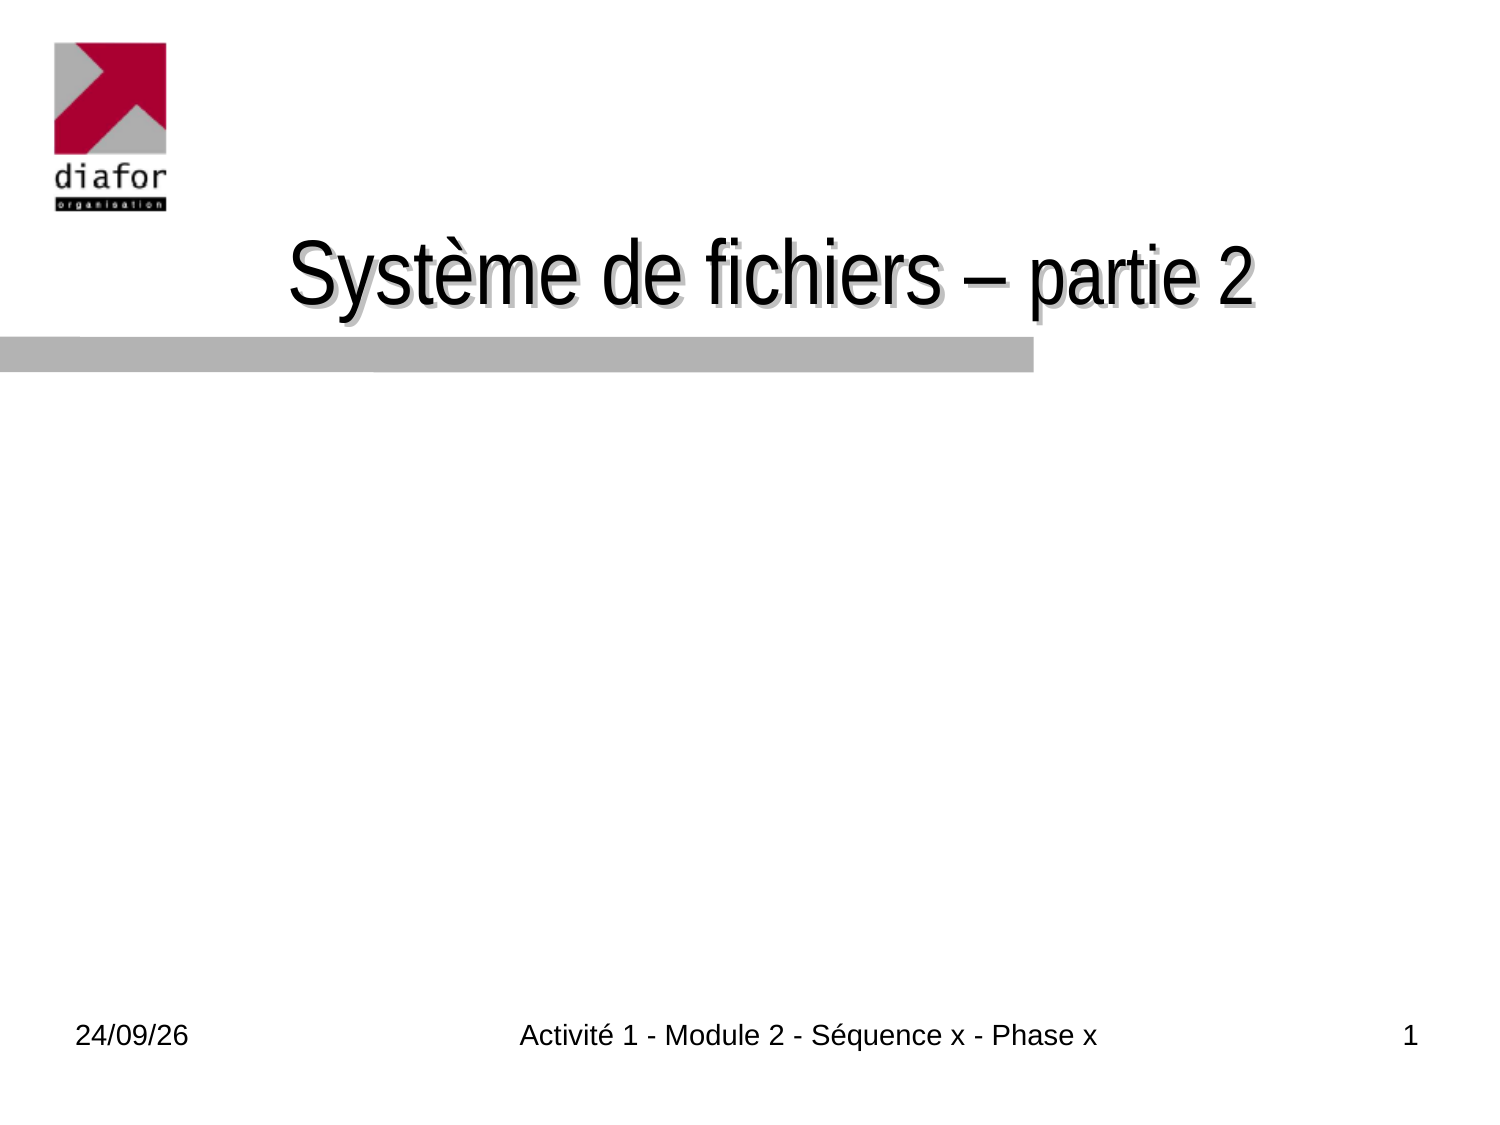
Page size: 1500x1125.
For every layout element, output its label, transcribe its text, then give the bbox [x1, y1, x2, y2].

picture [53, 42, 168, 213]
title Système de fichiers – partie 2 [59, 217, 1500, 431]
